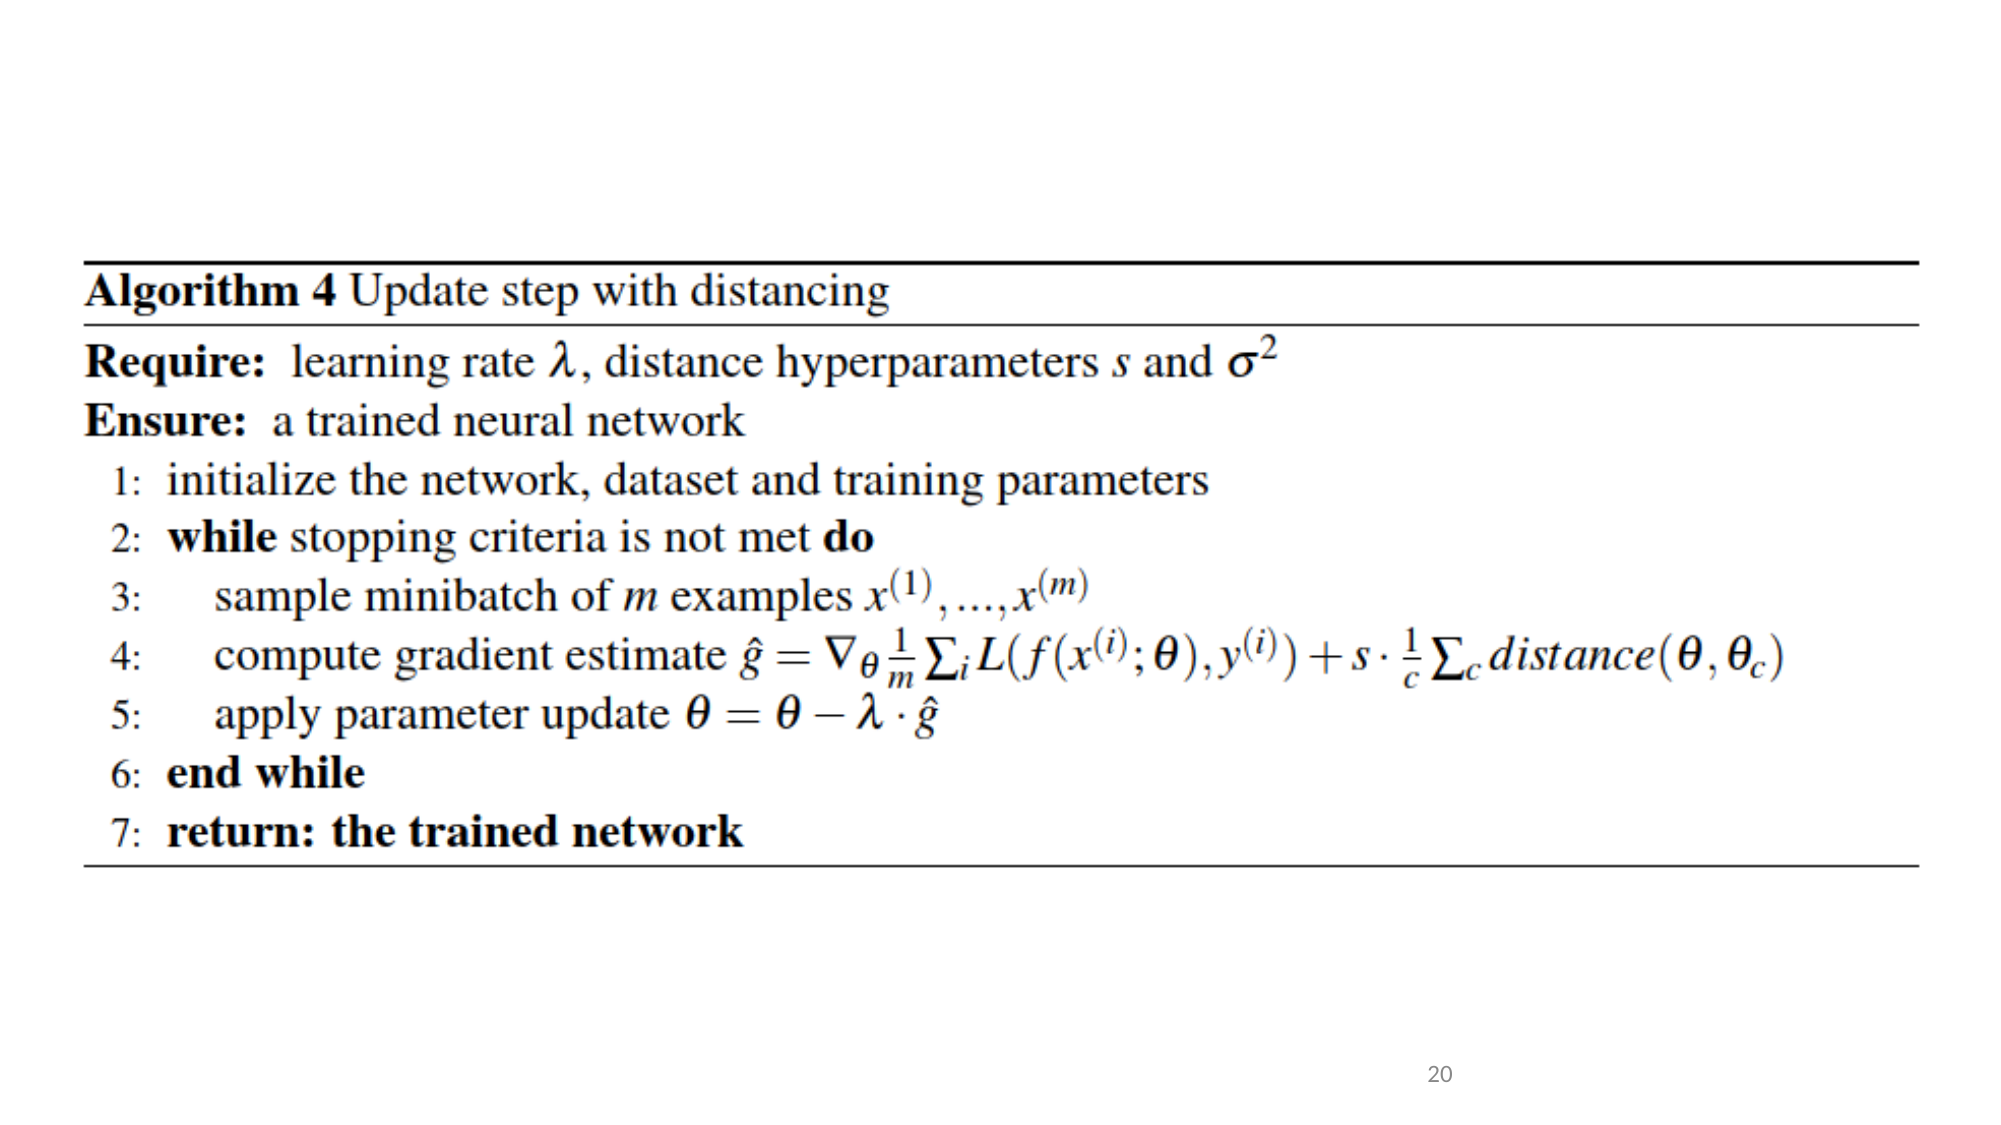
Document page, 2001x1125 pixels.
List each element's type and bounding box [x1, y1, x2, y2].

text_box [1412, 1042, 1863, 1103]
picture [64, 235, 1936, 890]
